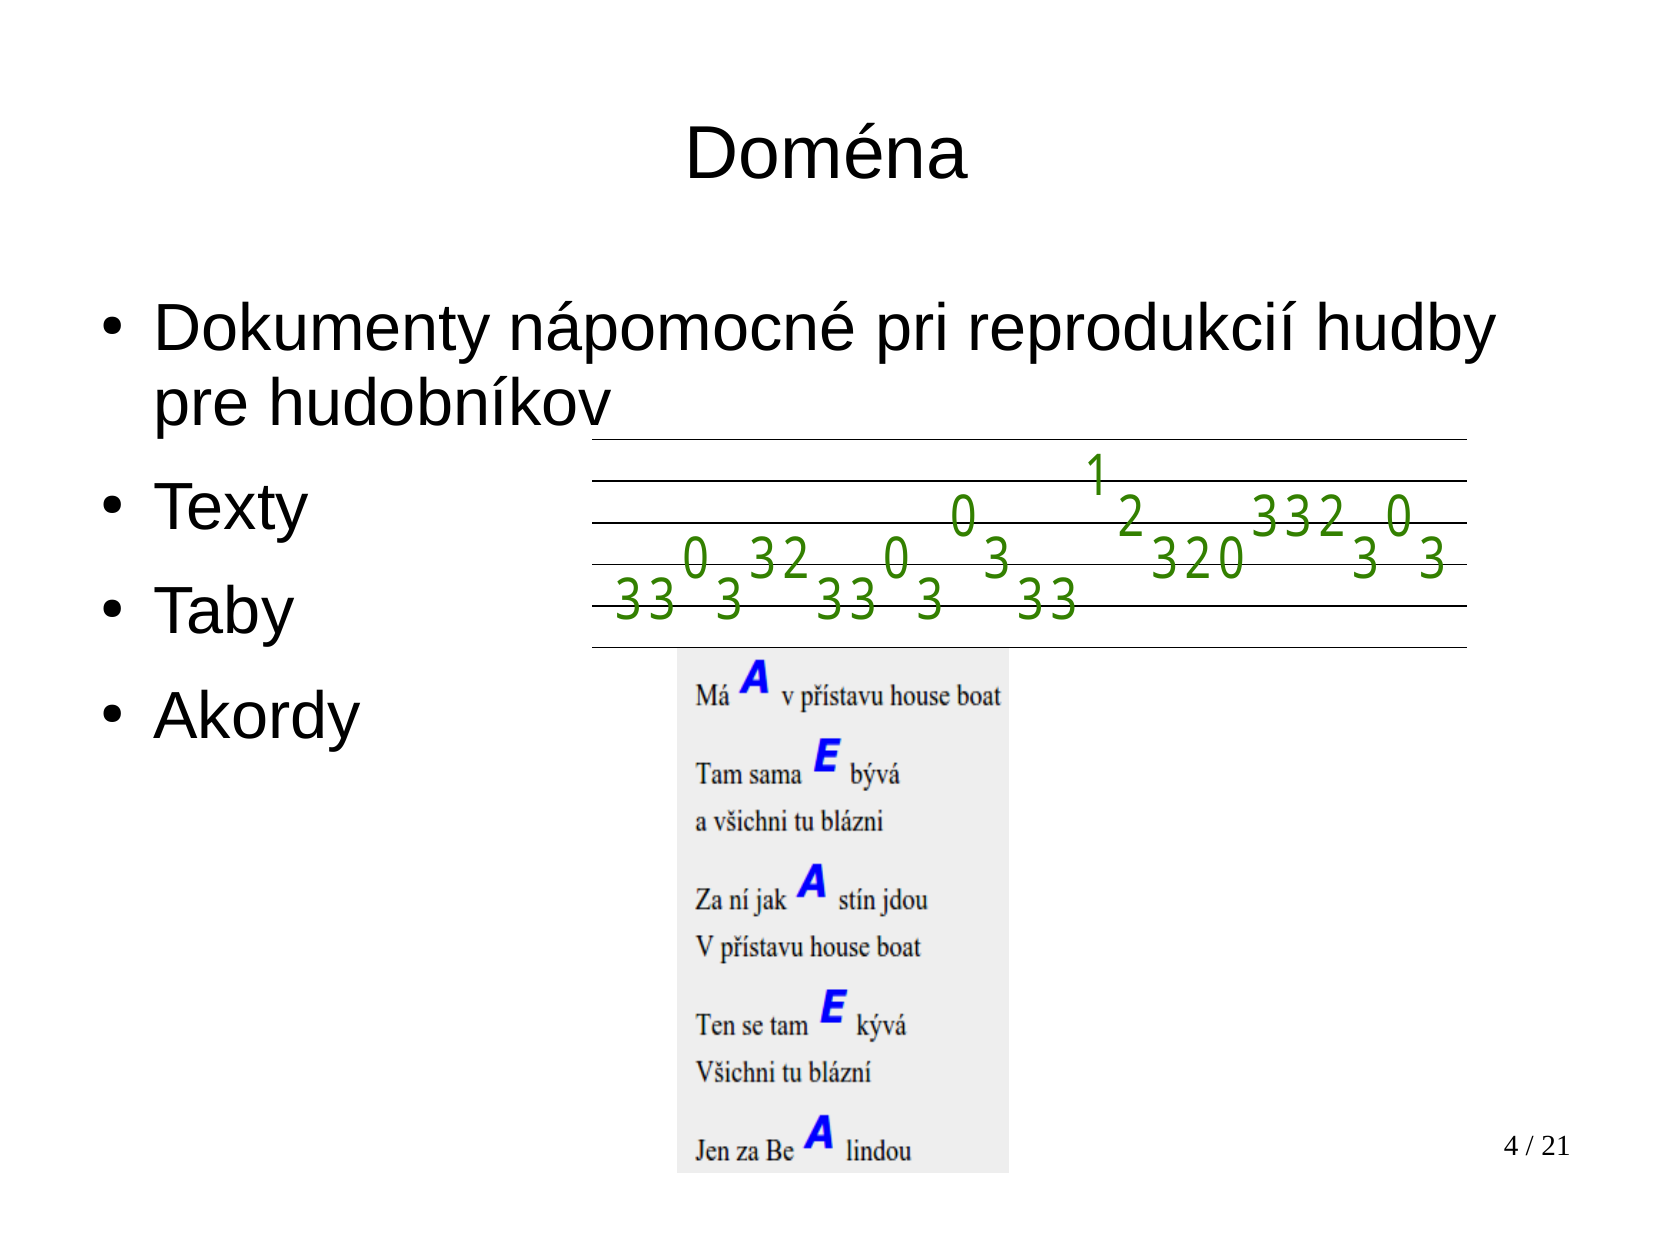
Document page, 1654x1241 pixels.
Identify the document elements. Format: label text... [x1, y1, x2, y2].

picture [590, 437, 1469, 1173]
title Doména [82, 49, 1571, 257]
list Dokumenty nápomocné pri reprodukcií hudby pre hudobníkov Texty Taby Akordy [82, 290, 1571, 1112]
